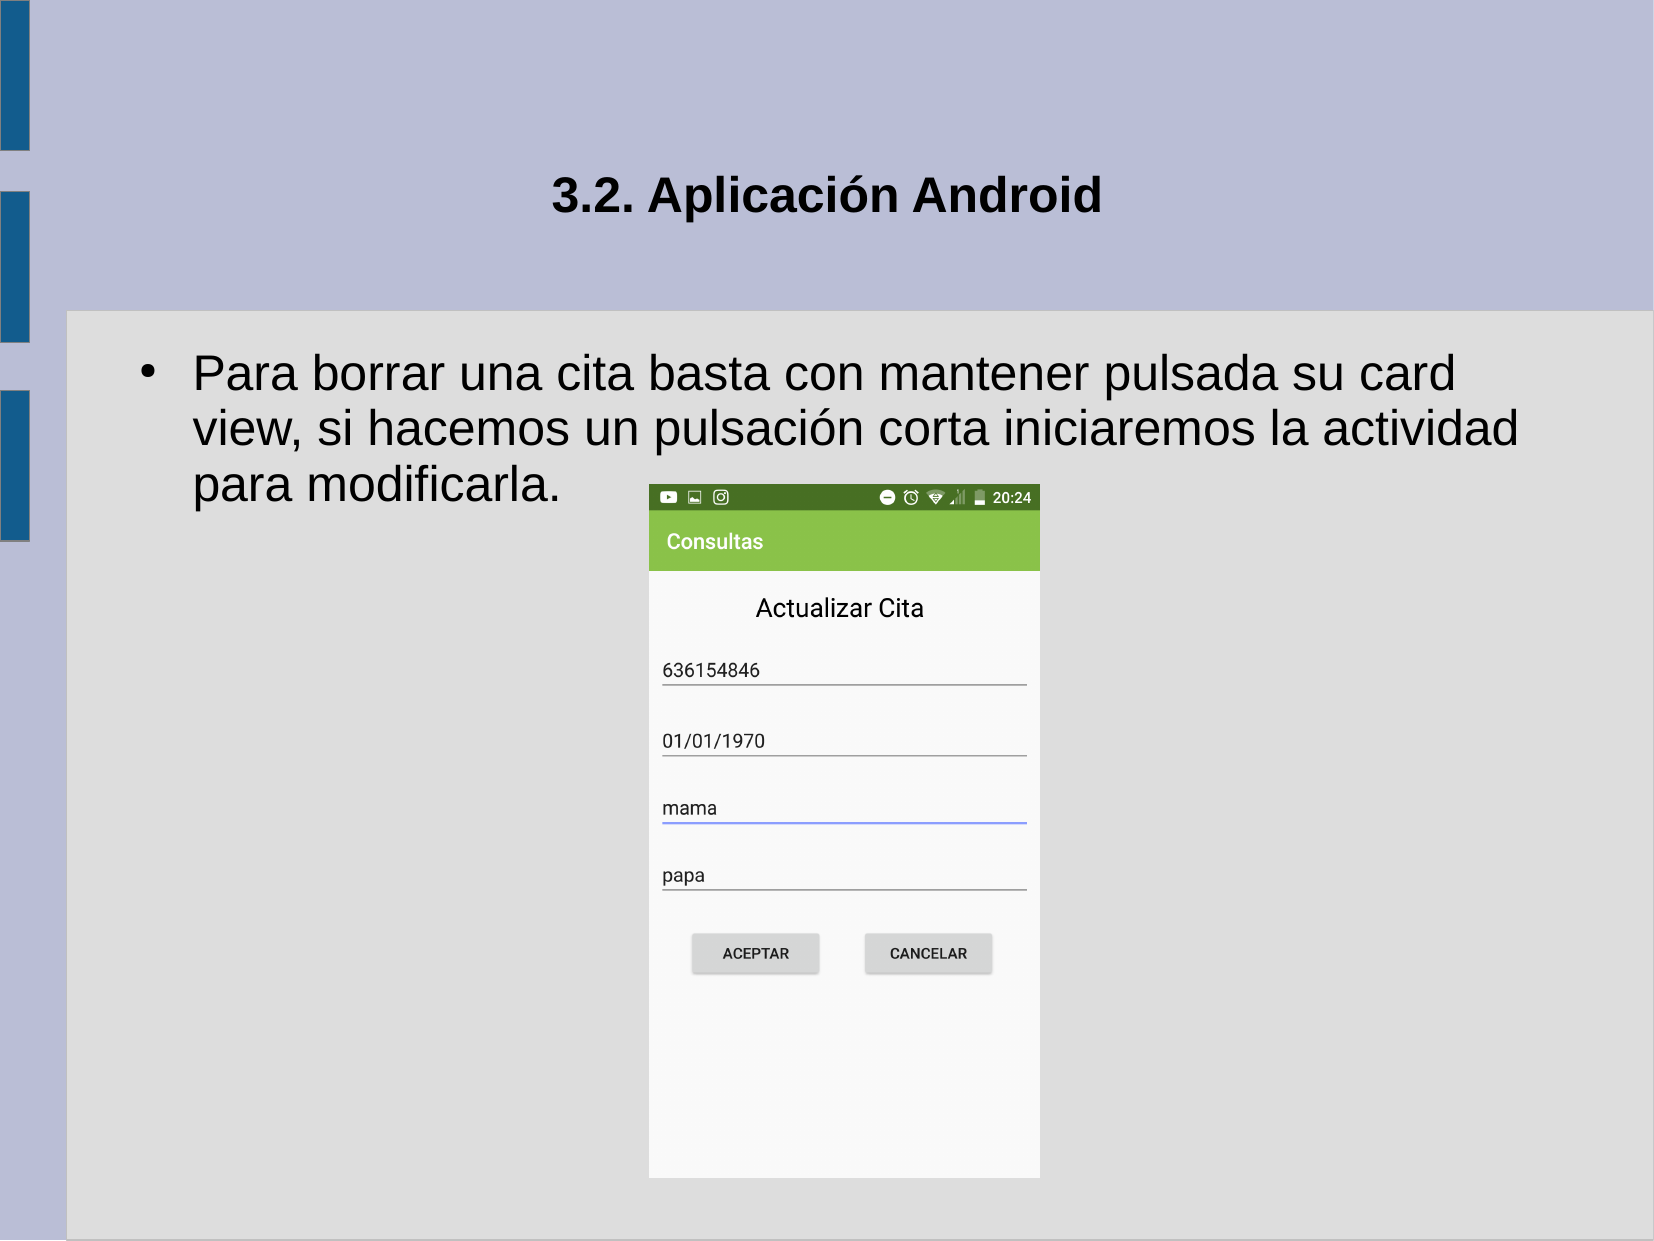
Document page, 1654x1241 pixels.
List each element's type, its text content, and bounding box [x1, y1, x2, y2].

picture [649, 484, 1040, 1178]
list Para borrar una cita basta con mantener pulsada su card view, si hacemos un pulsación corta iniciaremos la actividad para modificarla. [121, 344, 1534, 1064]
title 3.2. Aplicación Android [121, 91, 1534, 299]
